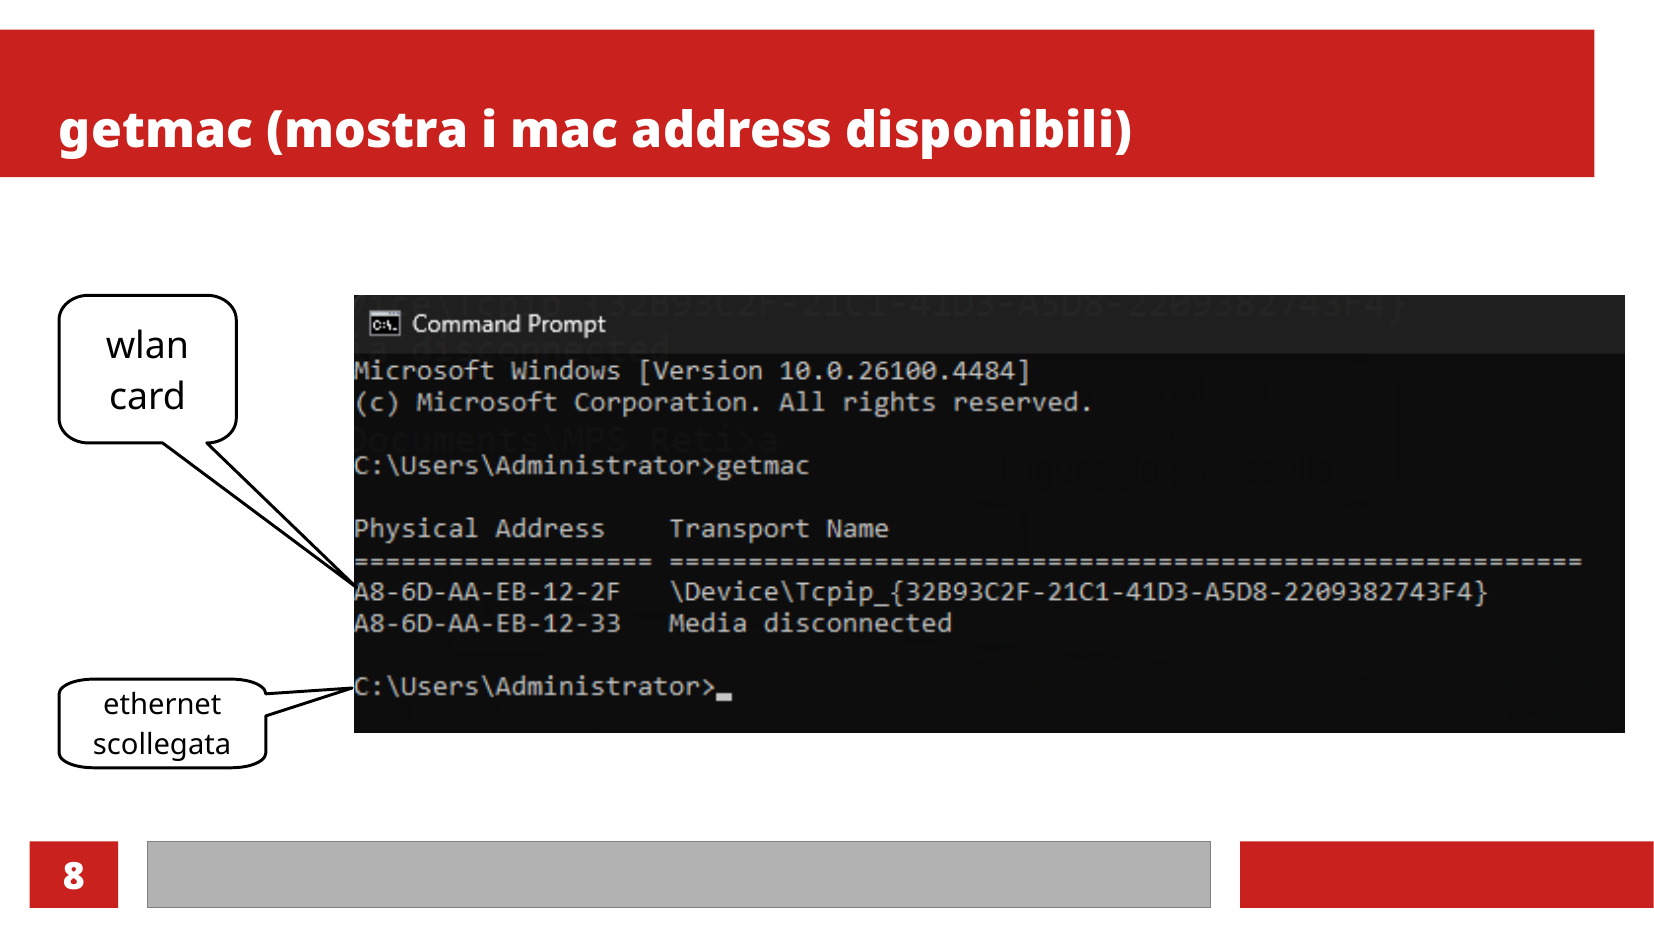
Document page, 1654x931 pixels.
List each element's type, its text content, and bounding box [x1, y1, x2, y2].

text_box wlan card [59, 295, 357, 588]
title getmac (mostra i mac address disponibili) [59, 44, 1595, 163]
picture [354, 295, 1625, 733]
text_box ethernet scollegata [59, 679, 353, 768]
